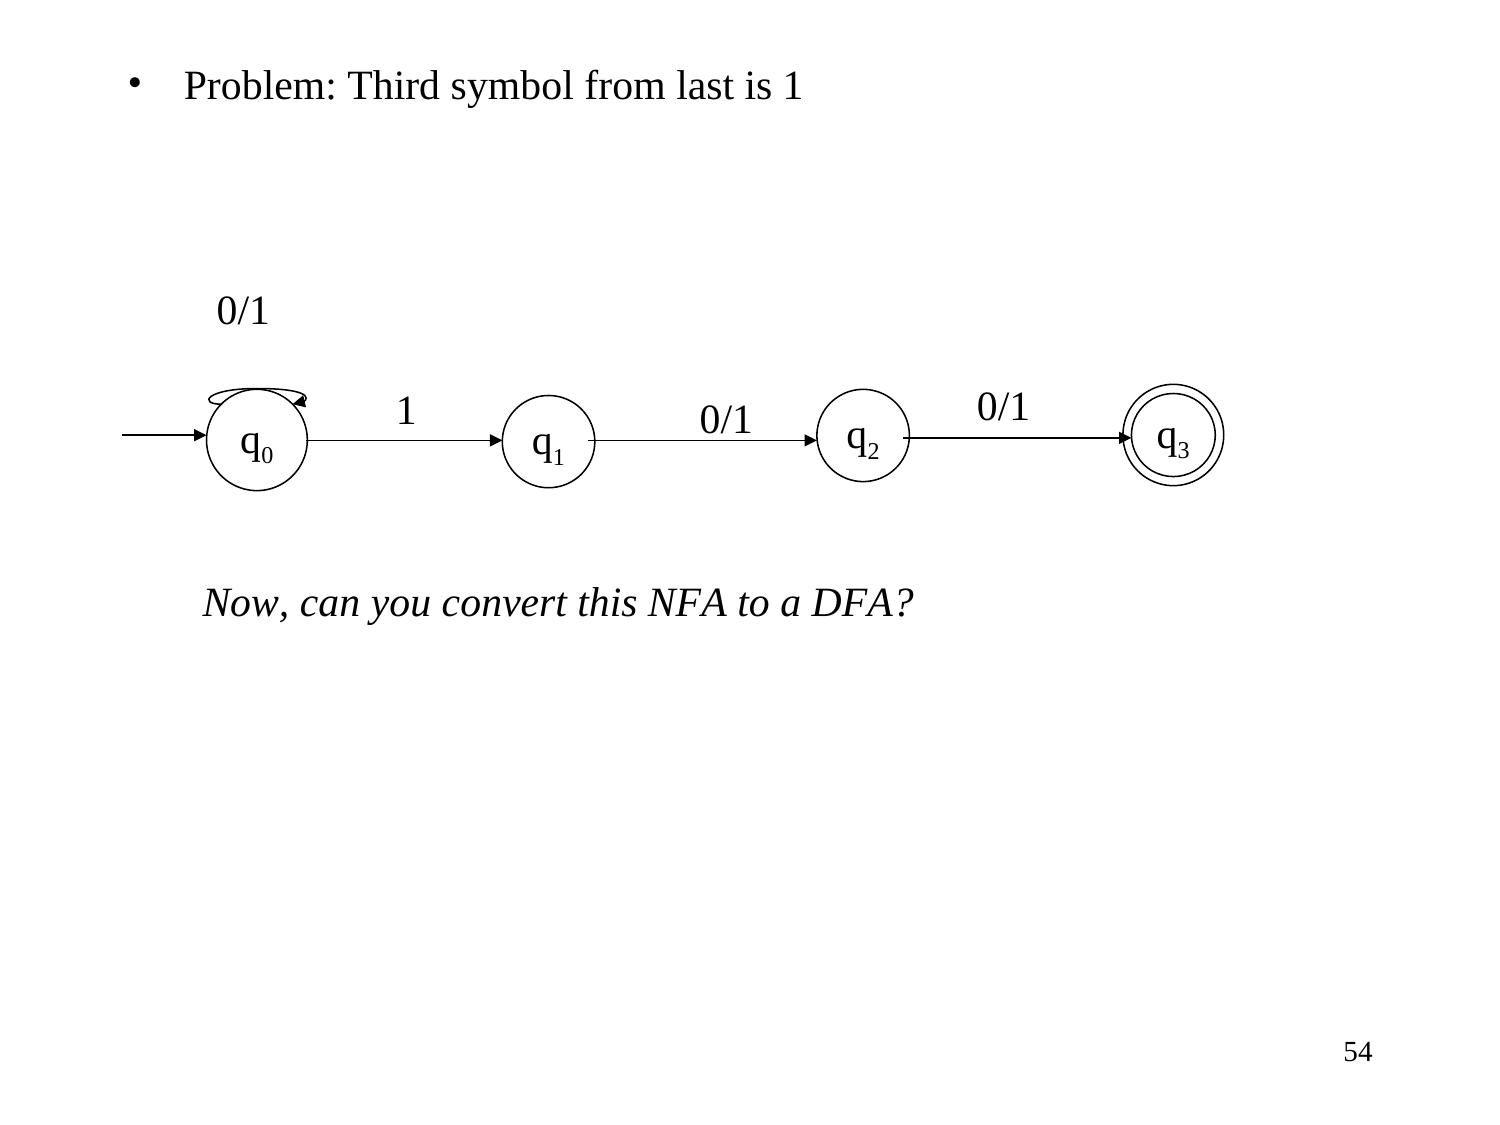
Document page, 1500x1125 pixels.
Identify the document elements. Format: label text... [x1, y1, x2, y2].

list Problem: Third symbol from last is 1 [112, 50, 1388, 126]
text_box 0/1 [201, 275, 286, 341]
text_box q0 [206, 391, 308, 491]
text_box <number> [1074, 1025, 1388, 1101]
text_box Now, can you convert this NFA to a DFA? [187, 566, 930, 633]
text_box 0/1 [962, 371, 1046, 437]
text_box q2 [816, 389, 910, 482]
text_box q3 [1131, 393, 1216, 477]
text_box 0/1 [684, 383, 768, 450]
text_box q1 [502, 395, 595, 488]
text_box 1 [381, 375, 432, 441]
